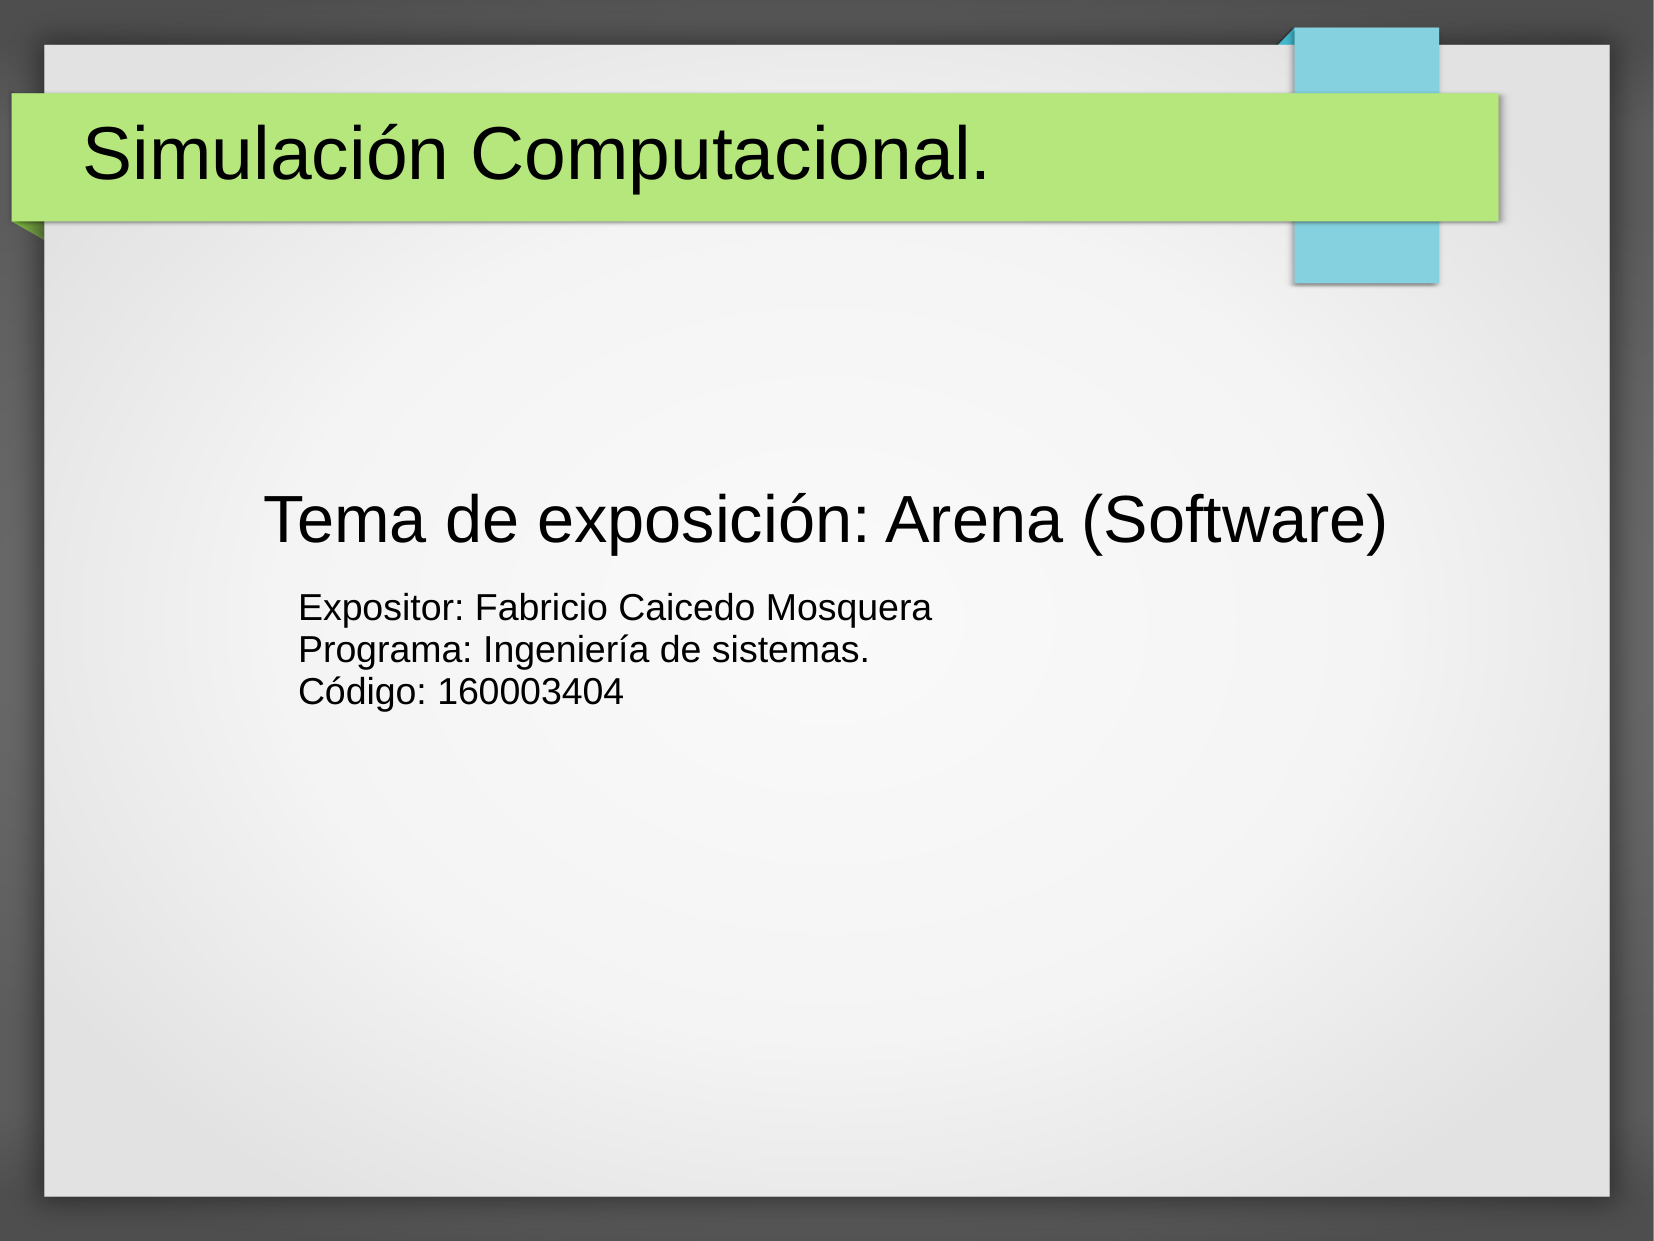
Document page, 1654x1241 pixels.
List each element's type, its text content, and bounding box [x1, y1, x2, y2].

title Simulación Computacional. [82, 94, 1264, 213]
text_box Expositor: Fabricio Caicedo Mosquera Programa: Ingeniería de sistemas. Código: 160003404 [283, 578, 1382, 720]
picture [0, 0, 1654, 1241]
subtitle Tema de exposición: Arena (Software) [82, 318, 1571, 721]
